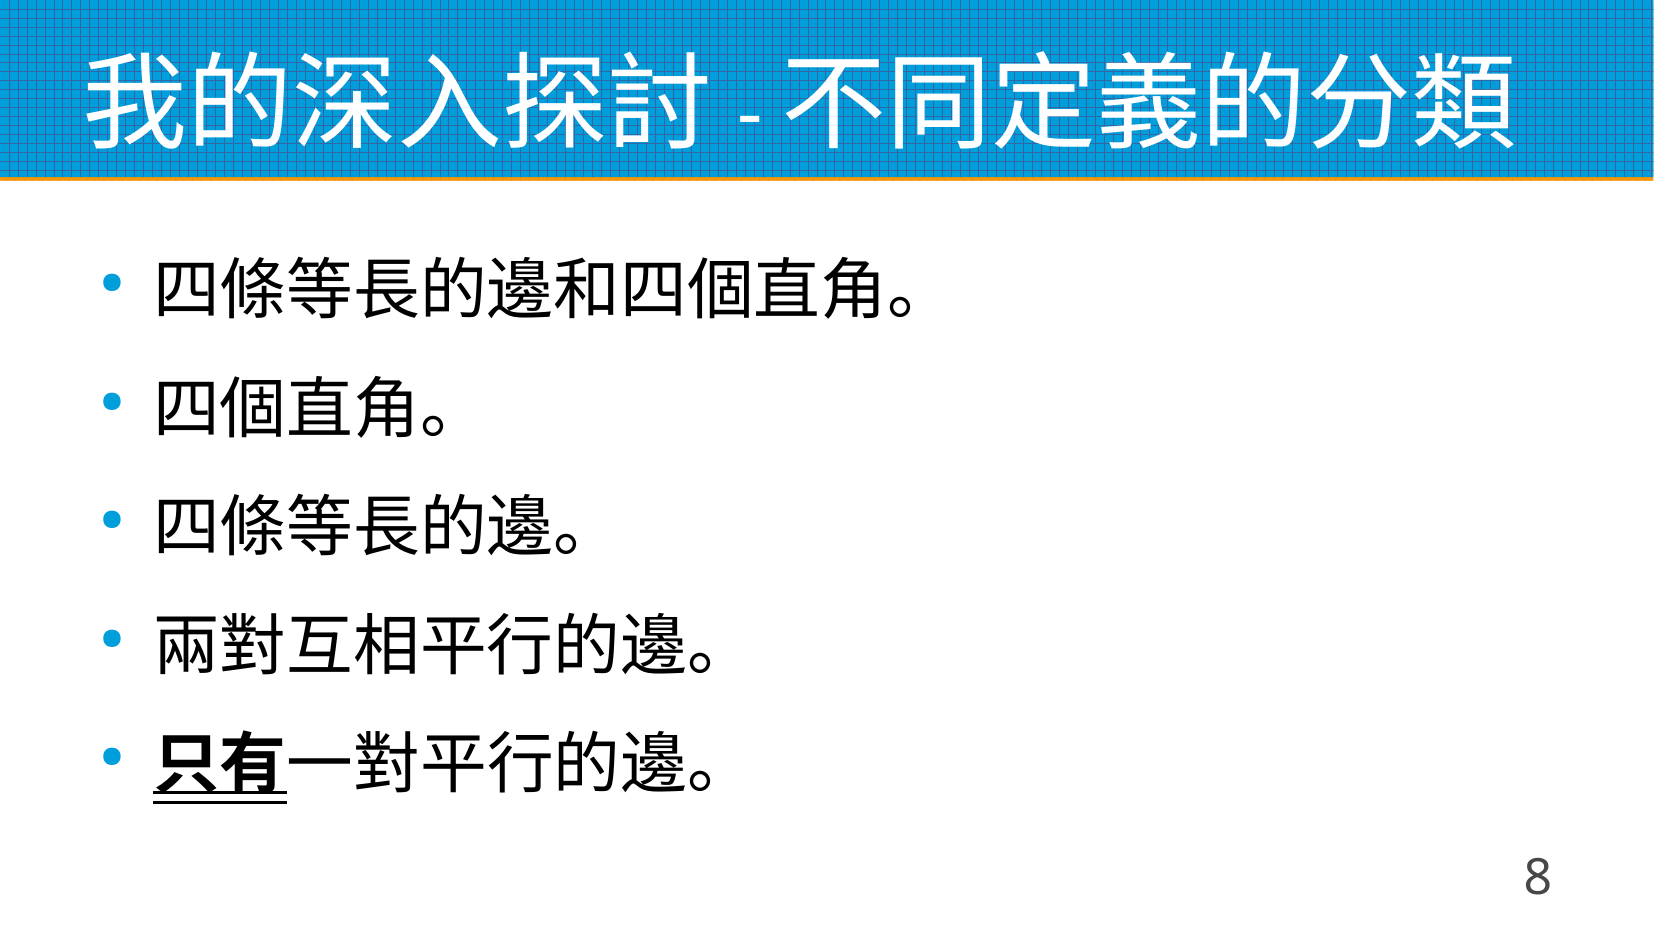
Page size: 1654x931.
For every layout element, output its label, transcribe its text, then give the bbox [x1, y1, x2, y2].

list 四條等長的邊和四個直角。 四個直角。 四條等長的邊。 兩對互相平行的邊。 只有一對平行的邊。 [82, 236, 1563, 811]
title 我的深入探討-不同定義的分類 [82, 14, 1571, 171]
